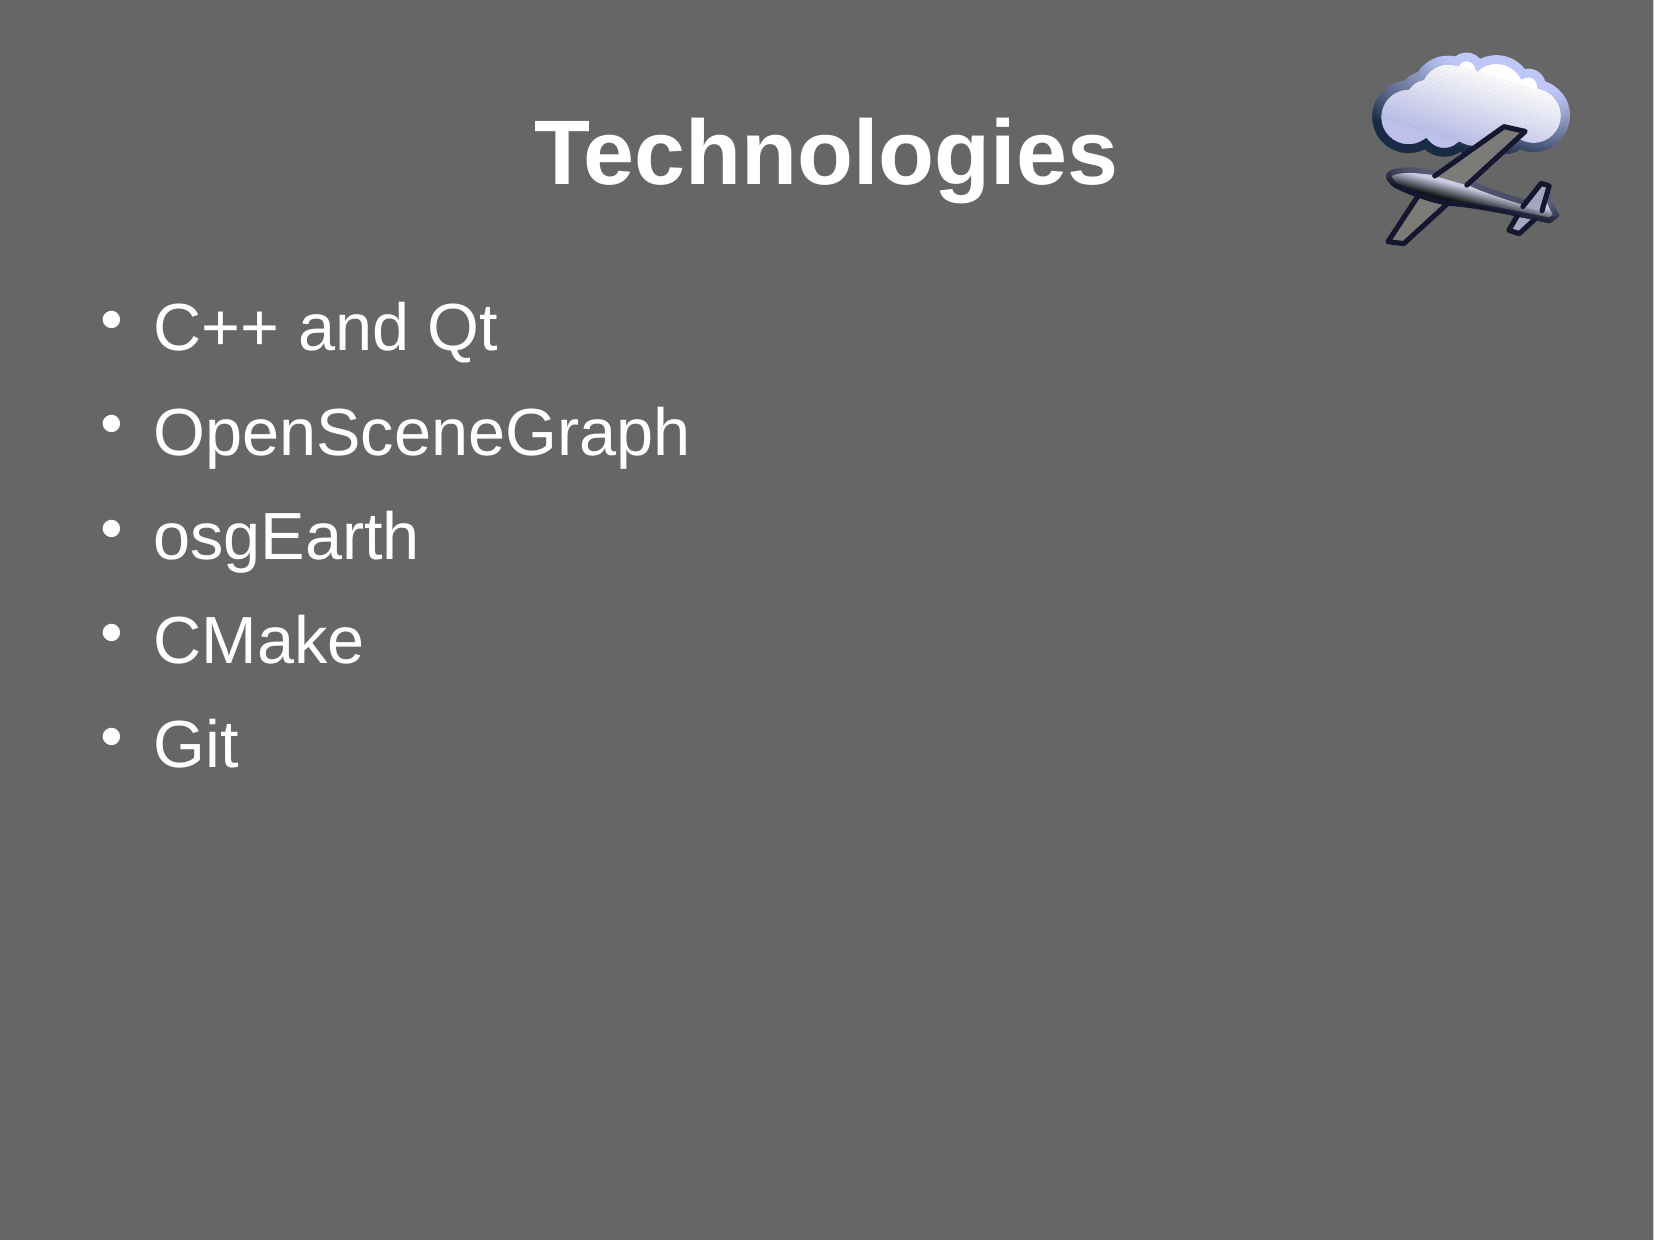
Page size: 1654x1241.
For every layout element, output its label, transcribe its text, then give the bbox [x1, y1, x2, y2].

list C++ and Qt OpenSceneGraph osgEarth CMake Git [82, 290, 1538, 1010]
title Technologies [82, 49, 1571, 257]
